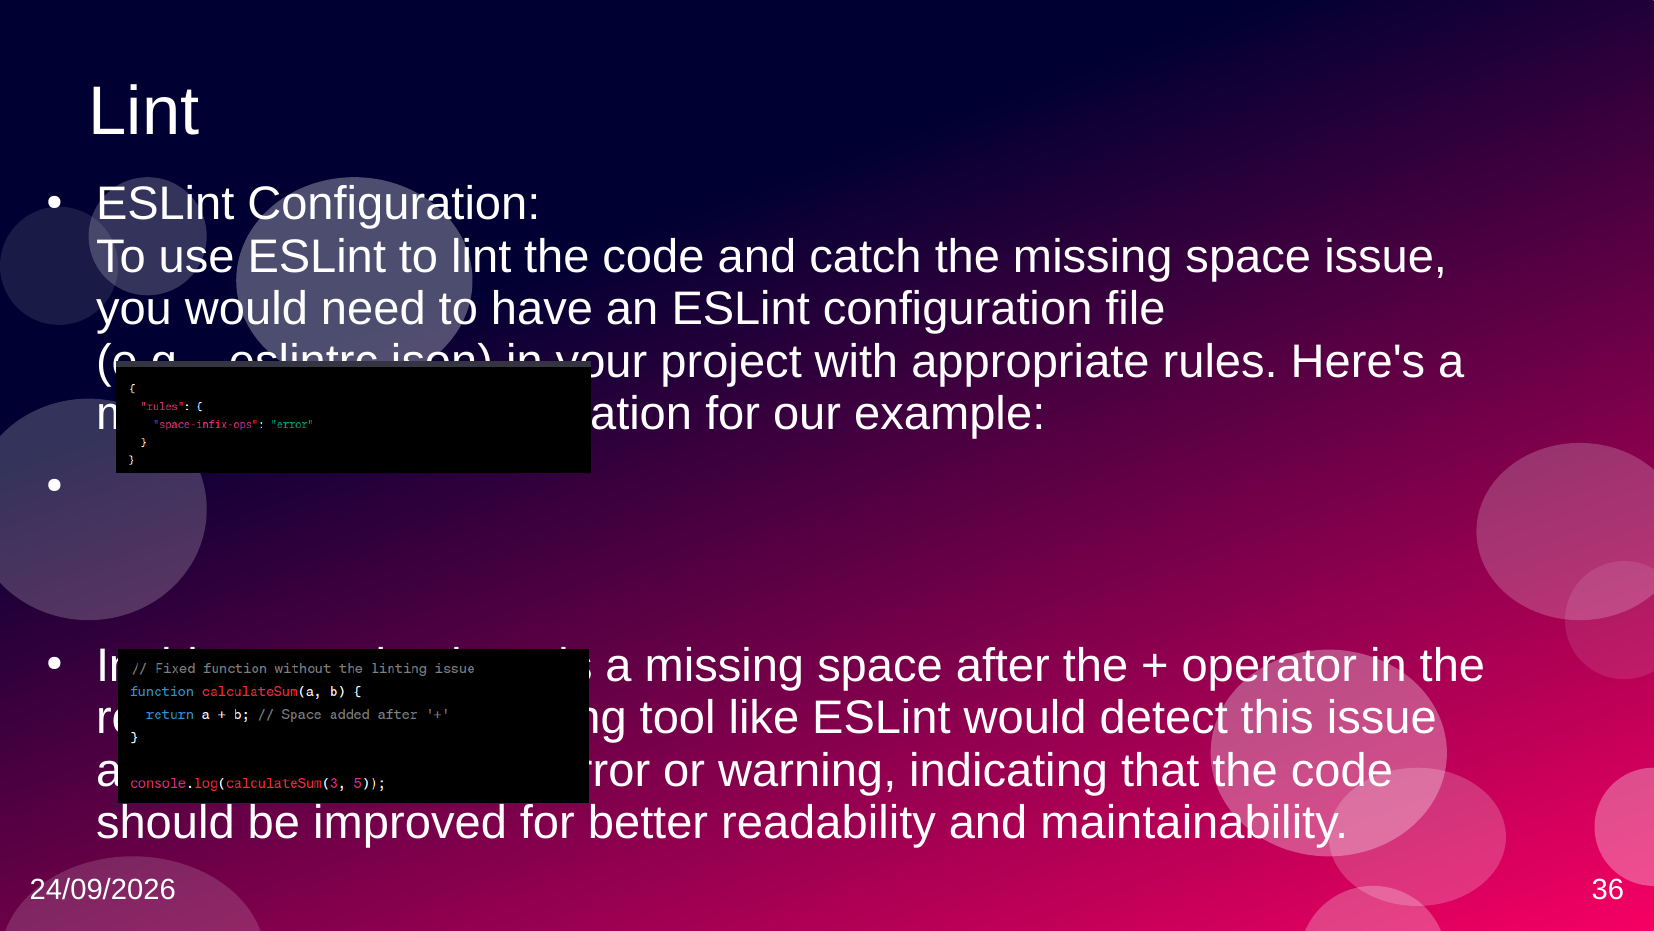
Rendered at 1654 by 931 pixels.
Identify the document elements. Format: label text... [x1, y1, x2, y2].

list ESLint Configuration: To use ESLint to lint the code and catch the missing space issue, you would need to have an ESLint configuration file (e.g., .eslintrc.json) in your project with appropriate rules. Here's a minimal ESLint configuration for our example: In this example, there is a missing space after the + operator in the return statement. A linting tool like ESLint would detect this issue and flag it as a linting error or warning, indicating that the code should be improved for better readability and maintainability. [29, 177, 1506, 857]
picture [116, 361, 591, 473]
title Lint [88, 29, 1565, 192]
picture [118, 649, 589, 803]
